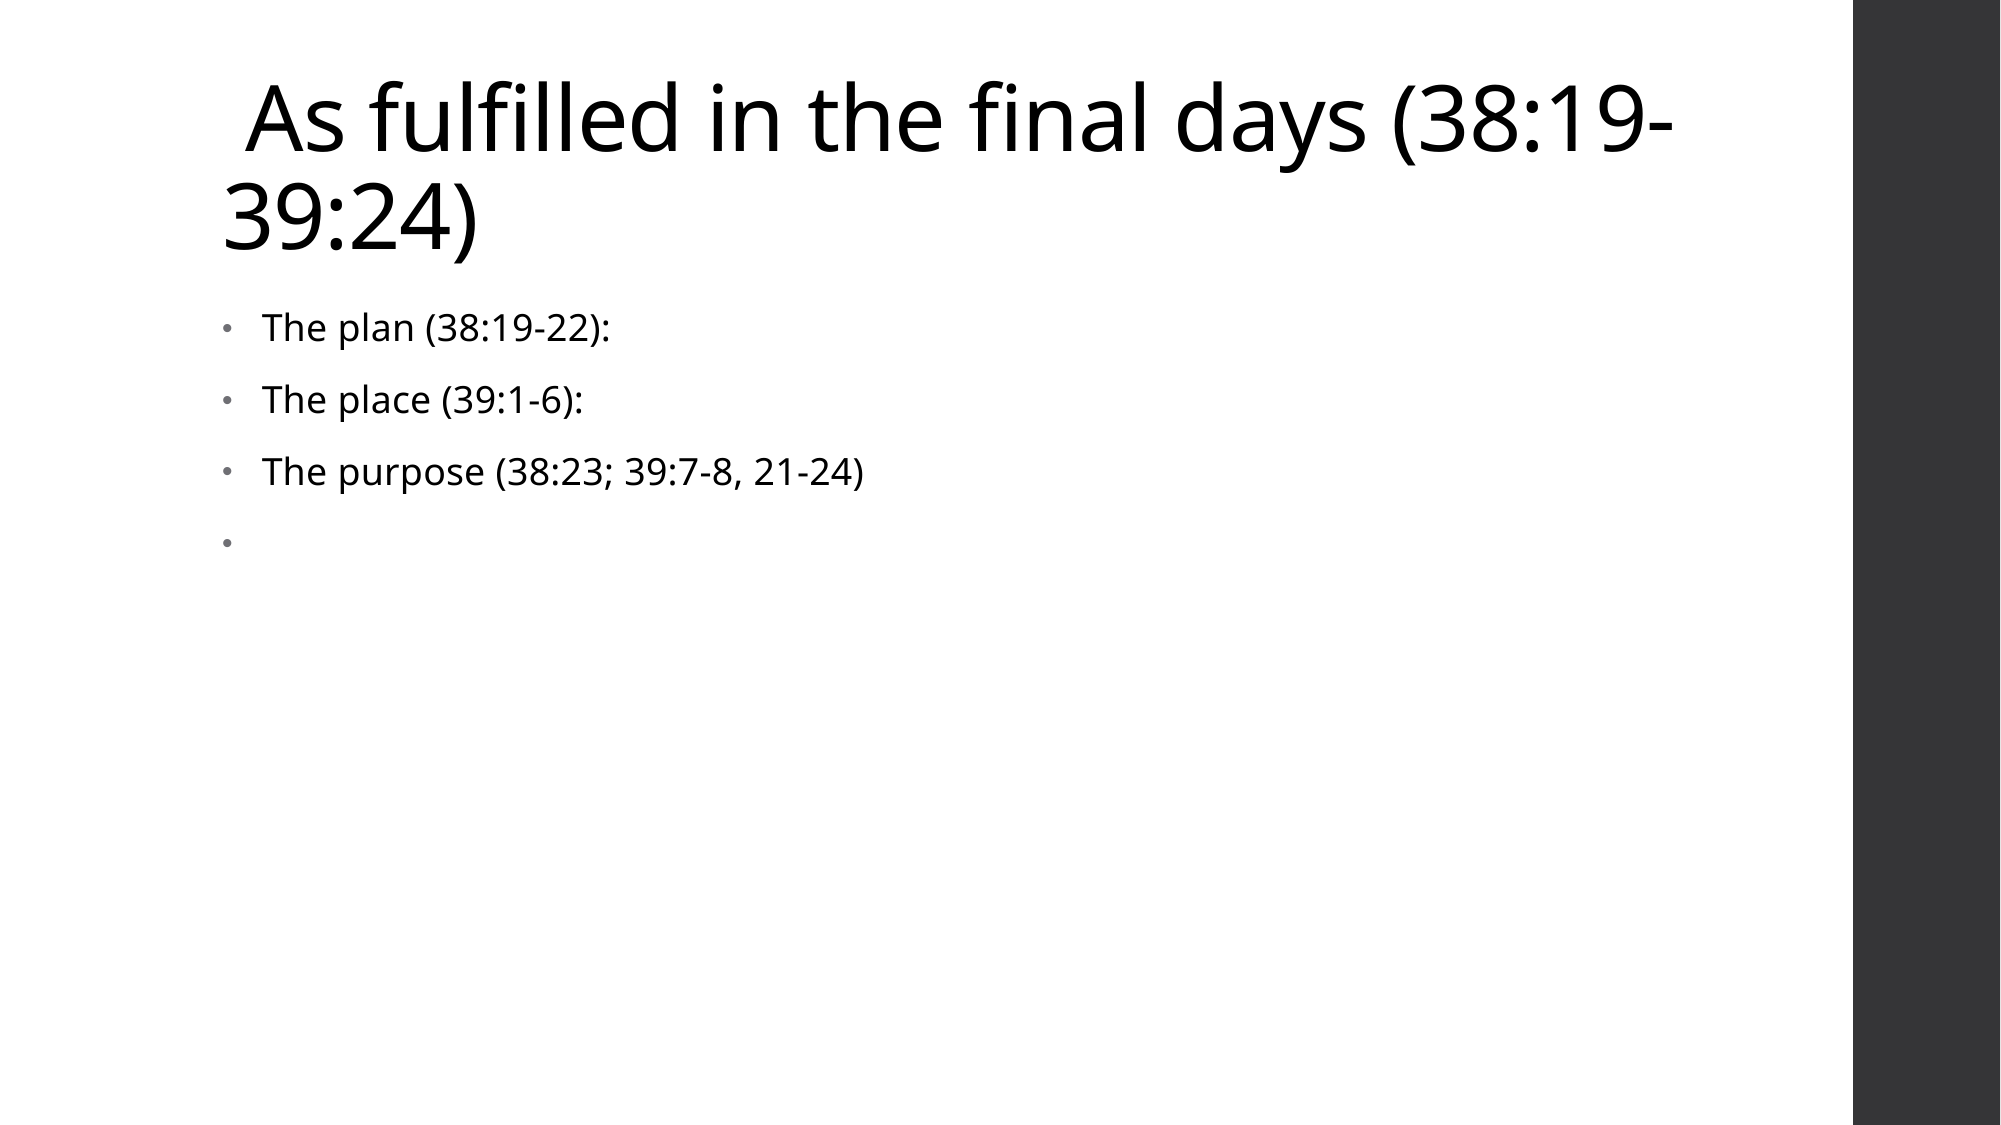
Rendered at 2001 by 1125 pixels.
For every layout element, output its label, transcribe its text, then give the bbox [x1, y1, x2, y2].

list The plan (38:19-22): The place (39:1-6): The purpose (38:23; 39:7-8, 21-24) [206, 299, 1617, 1014]
title As fulfilled in the final days (38:19-39:24) [206, 60, 1797, 278]
